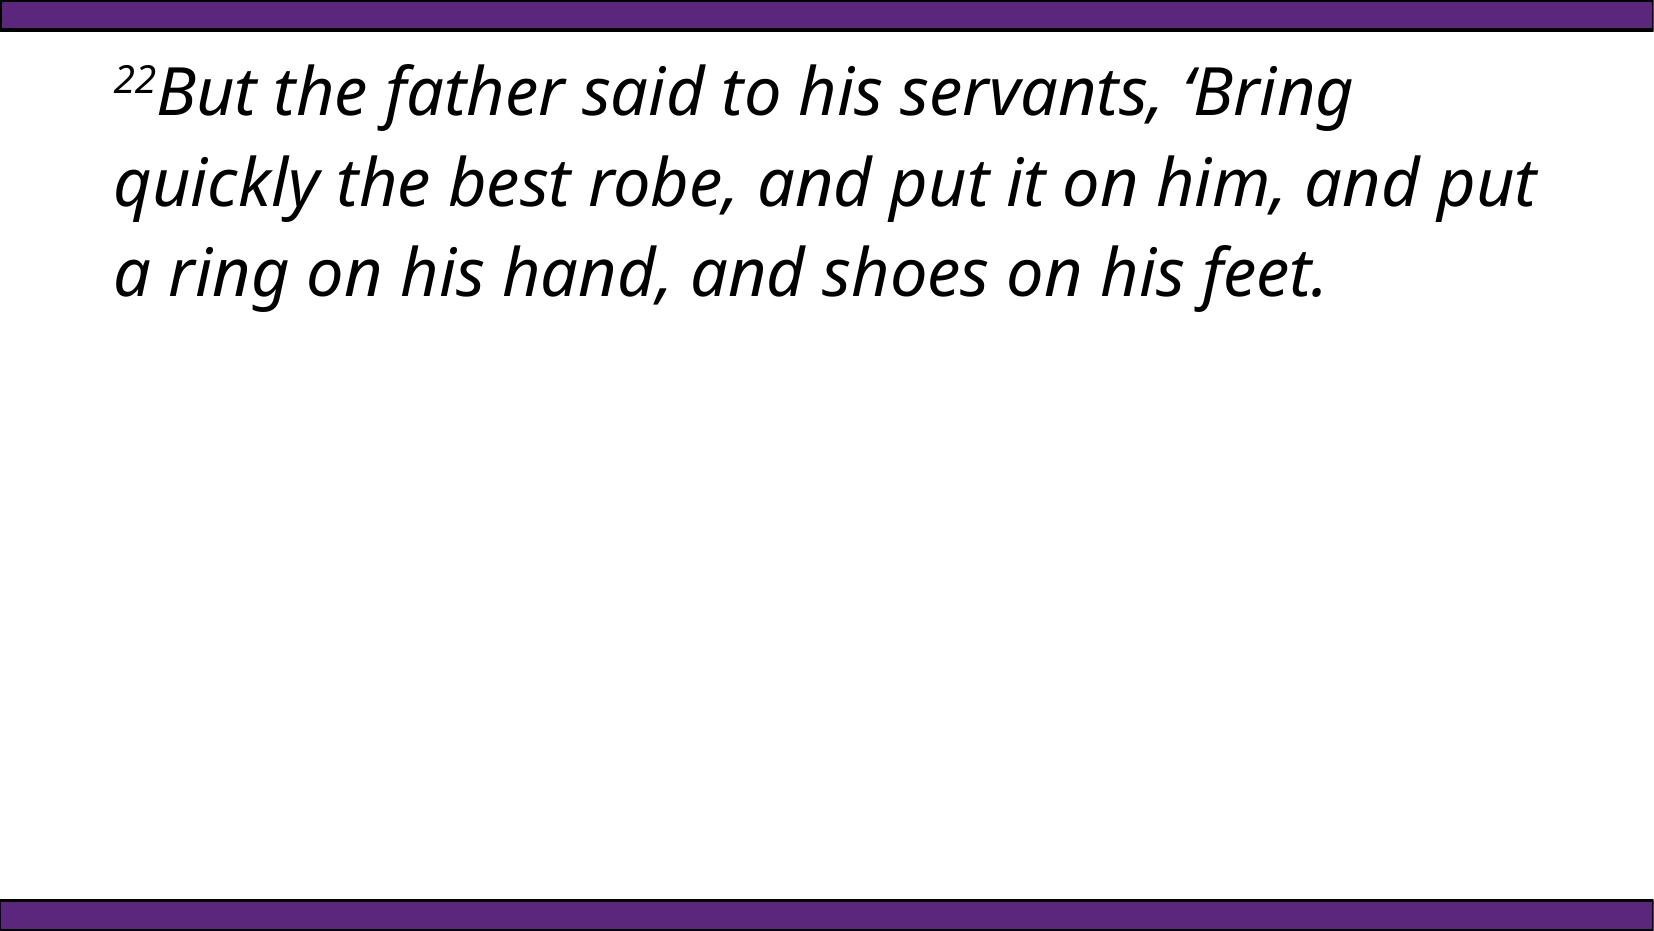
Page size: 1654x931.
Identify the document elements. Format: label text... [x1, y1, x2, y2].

picture [0, 31, 1654, 900]
text_box [0, 0, 1654, 31]
text_box [0, 900, 1654, 931]
text_box 22But the father said to his servants, ‘Bring quickly the best robe, and put it on him, and put a ring on his hand, and shoes on his feet. [98, 36, 1591, 318]
